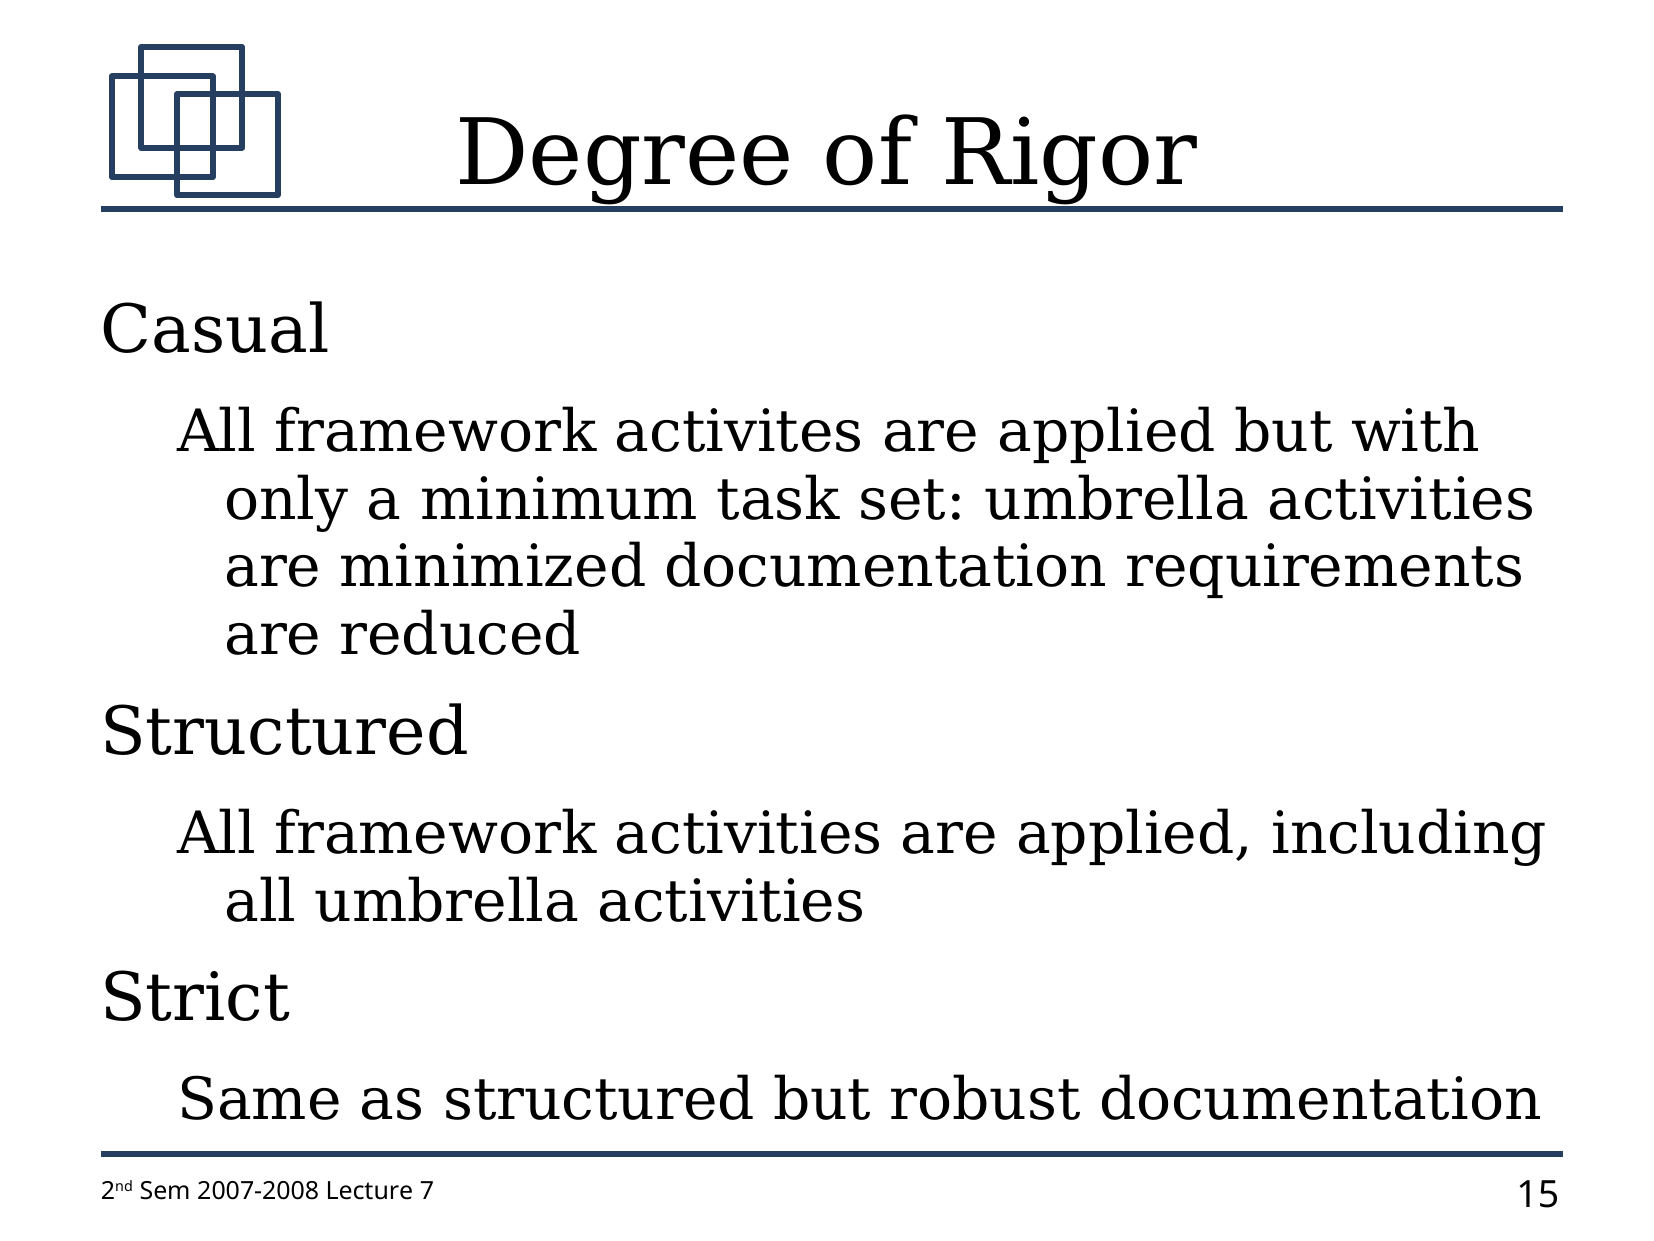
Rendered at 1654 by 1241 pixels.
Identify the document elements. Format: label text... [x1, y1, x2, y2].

list Casual All framework activites are applied but with only a minimum task set: umbrella activities are minimized documentation requirements are reduced Structured All framework activities are applied, including all umbrella activities Strict Same as structured but robust documentation [82, 290, 1571, 1134]
title Degree of Rigor [82, 49, 1571, 257]
